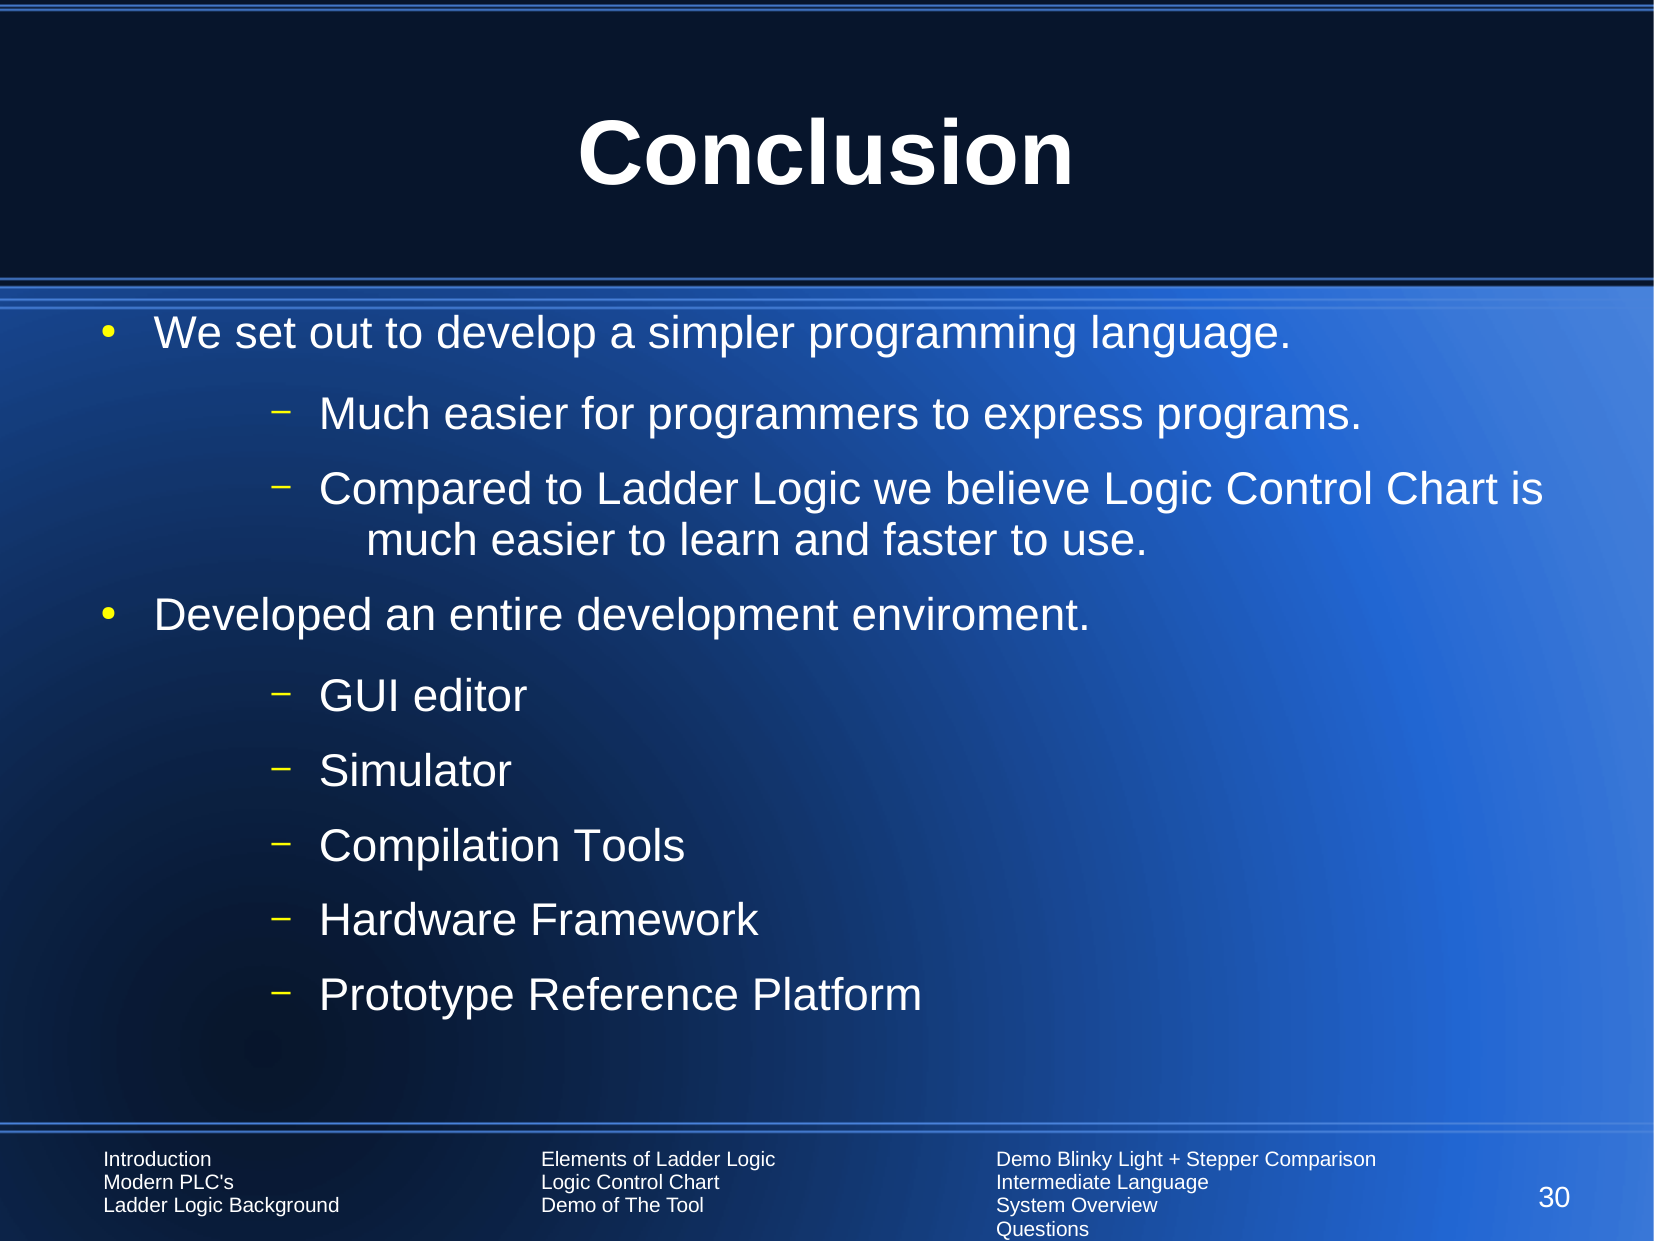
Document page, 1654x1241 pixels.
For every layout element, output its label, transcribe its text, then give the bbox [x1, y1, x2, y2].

list We set out to develop a simpler programming language. Much easier for programmers to express programs. Compared to Ladder Logic we believe Logic Control Chart is much easier to learn and faster to use. Developed an entire development enviroment. GUI editor Simulator Compilation Tools Hardware Framework Prototype Reference Platform [82, 307, 1571, 1111]
title Conclusion [82, 49, 1571, 257]
picture [0, 0, 1654, 1241]
